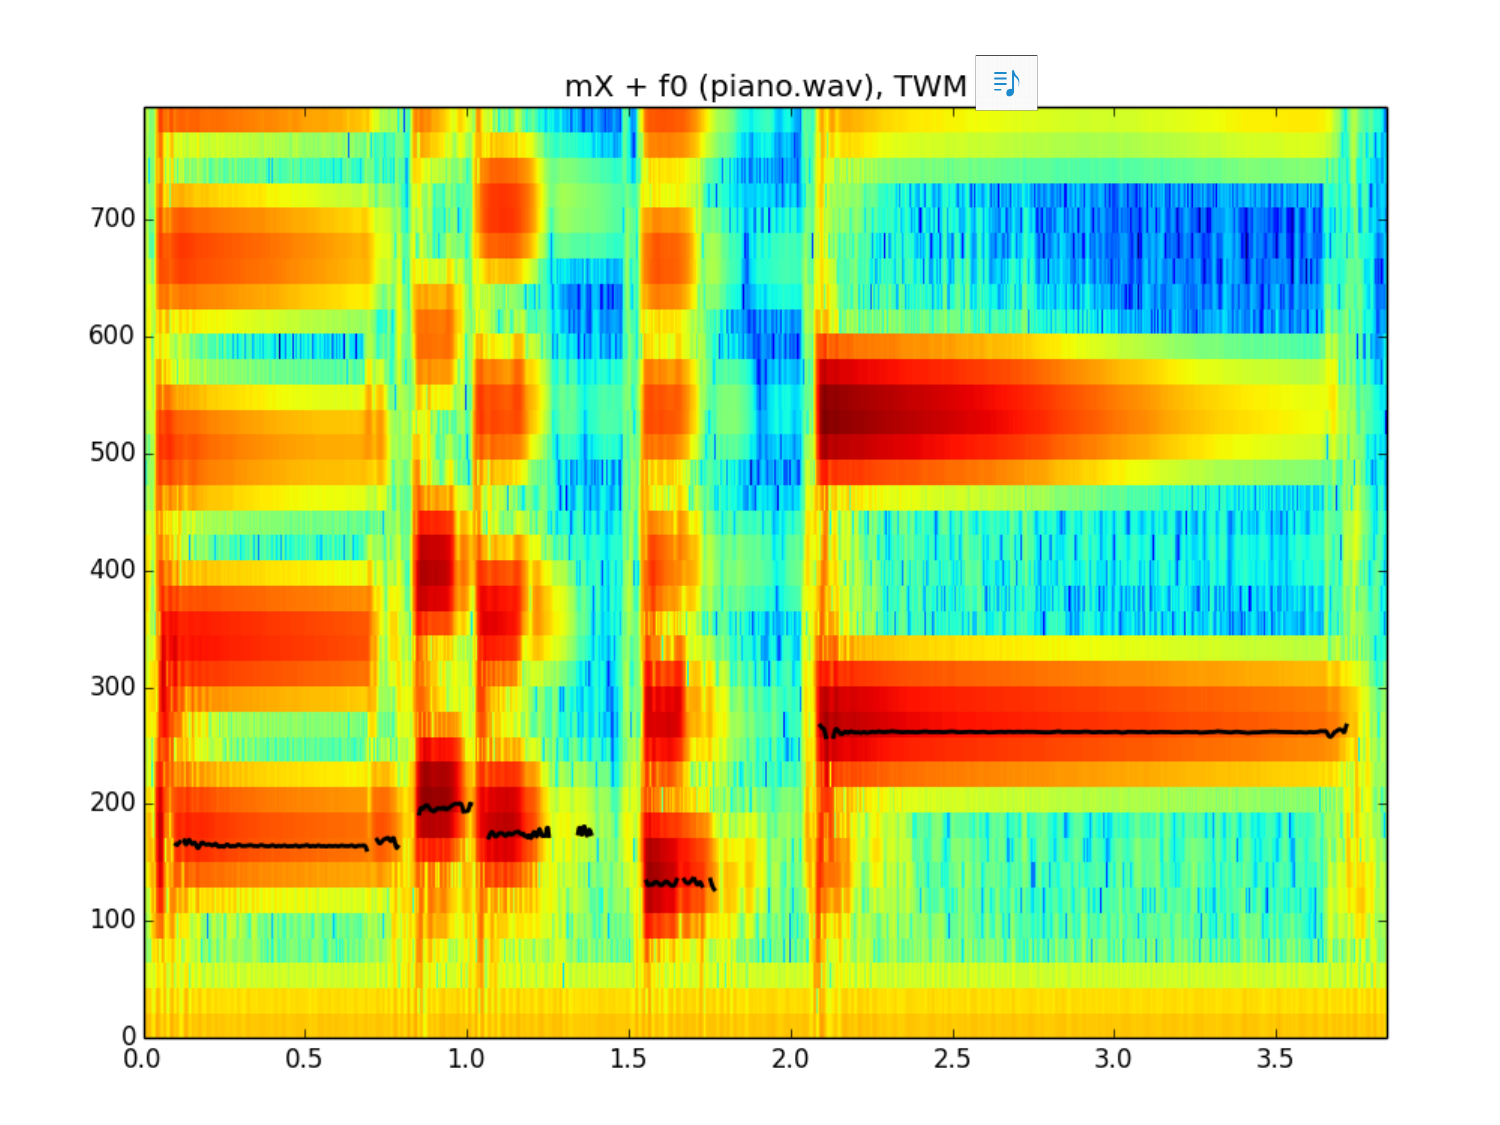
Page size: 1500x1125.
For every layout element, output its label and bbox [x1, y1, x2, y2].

text_box [974, 54, 1039, 111]
picture [63, 47, 1414, 1098]
